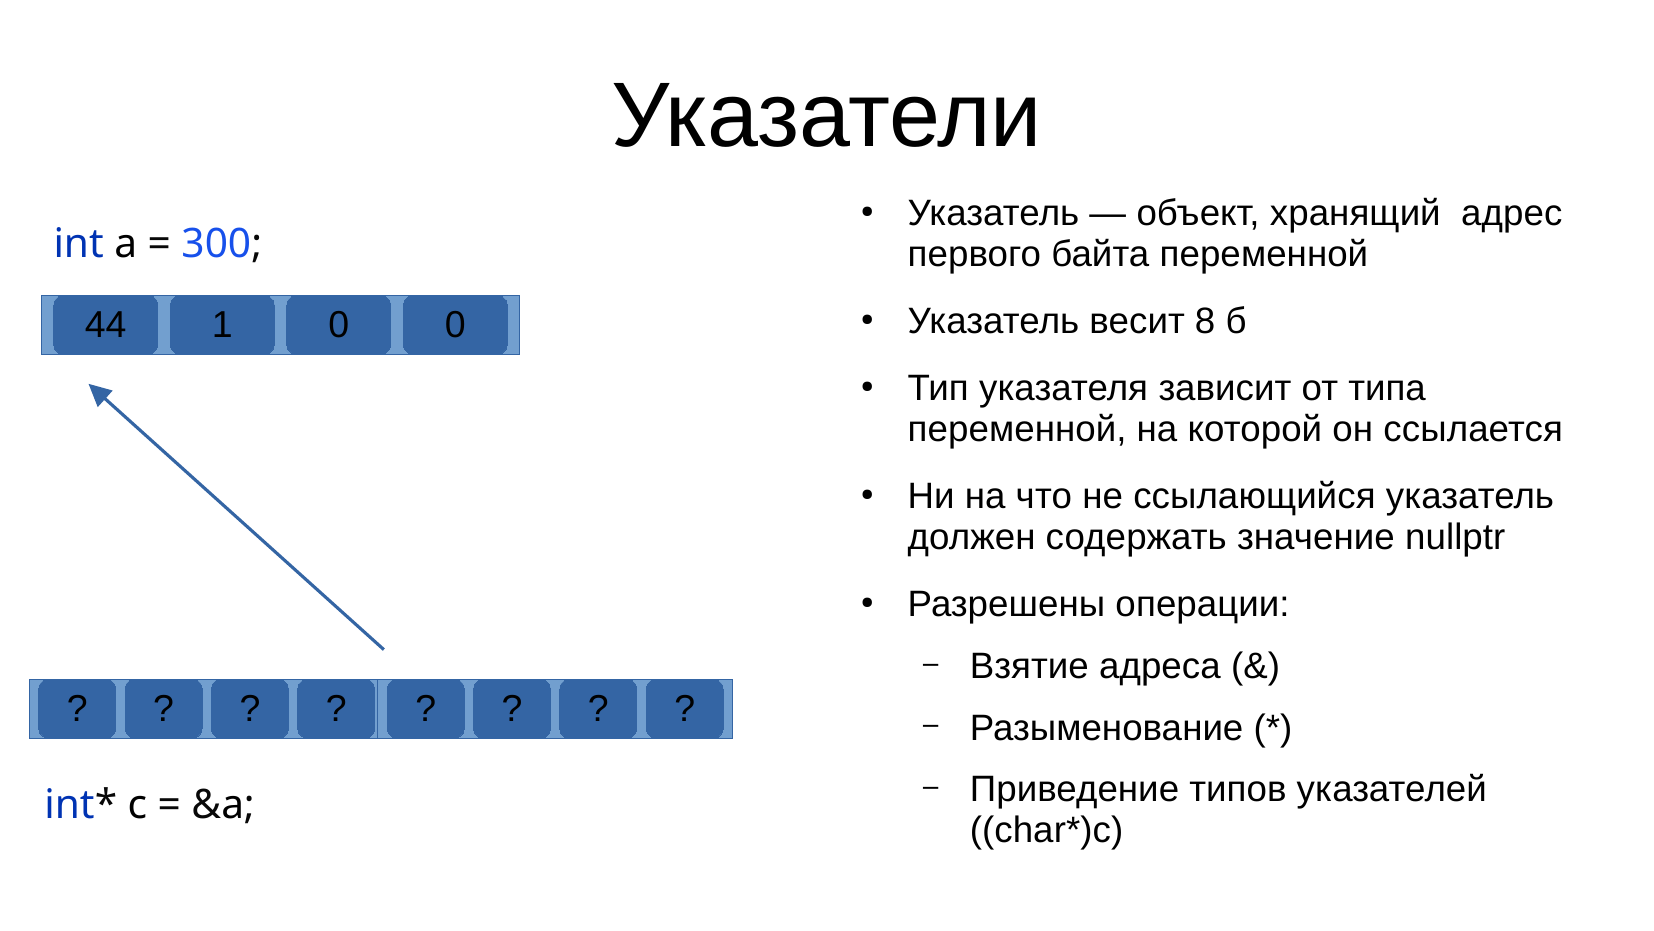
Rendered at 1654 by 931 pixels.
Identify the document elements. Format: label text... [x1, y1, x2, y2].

text_box int a = 300; [38, 206, 278, 278]
text_box ? [646, 679, 724, 739]
text_box 0 [286, 295, 391, 355]
text_box [383, 295, 411, 355]
text_box [280, 679, 306, 739]
title Указатели [82, 37, 1571, 193]
text_box 44 [53, 295, 158, 355]
text_box ? [125, 679, 203, 739]
text_box 0 [403, 295, 508, 355]
list Указатель — объект, хранящий адрес первого байта переменной Указатель весит 8 б Тип указателя зависит от типа переменной, на которой он ссылается Ни на что не ссылающийся указатель должен содержать значение nullptr Разрешены операции: Взятие адреса (&) Разыменование (*) Приведение типов указателей ((char*)c) [845, 192, 1572, 886]
text_box ? [38, 679, 116, 739]
text_box ? [387, 679, 465, 739]
text_box [150, 295, 179, 355]
text_box [266, 295, 295, 355]
text_box [456, 679, 482, 739]
text_box 1 [170, 295, 275, 355]
text_box [499, 295, 520, 355]
text_box int* c = &a; [29, 767, 271, 839]
text_box [193, 679, 220, 739]
text_box ? [297, 679, 375, 739]
text_box [715, 679, 733, 739]
text_box ? [559, 679, 637, 739]
text_box [41, 295, 62, 355]
text_box [29, 679, 48, 739]
text_box ? [473, 679, 551, 739]
text_box [366, 679, 396, 739]
text_box [107, 679, 134, 739]
text_box [542, 679, 568, 739]
text_box ? [211, 679, 289, 739]
text_box [629, 679, 654, 739]
